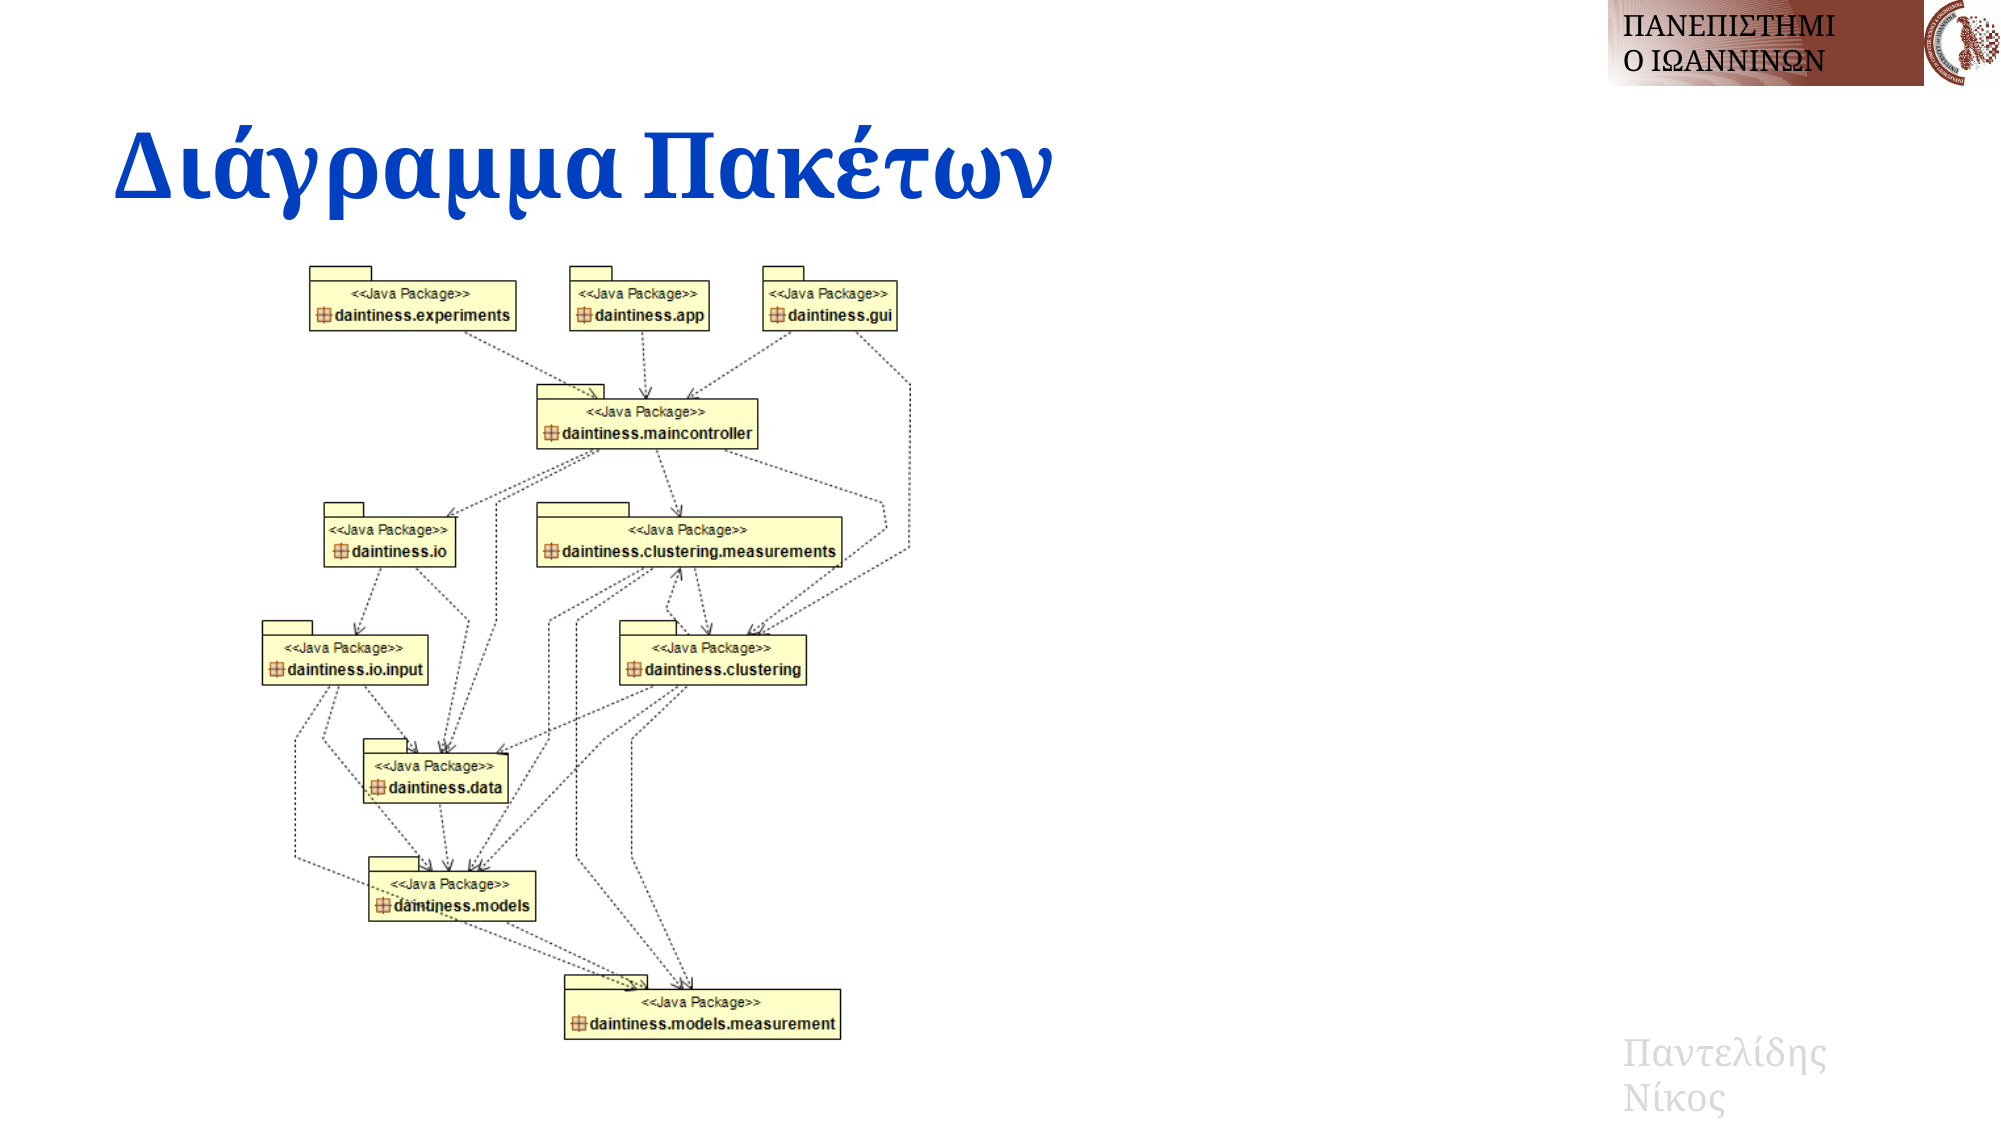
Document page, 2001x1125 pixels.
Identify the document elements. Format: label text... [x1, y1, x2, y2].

picture [258, 262, 911, 1044]
text_box Διάγραμμα Πακέτων [96, 112, 1428, 225]
